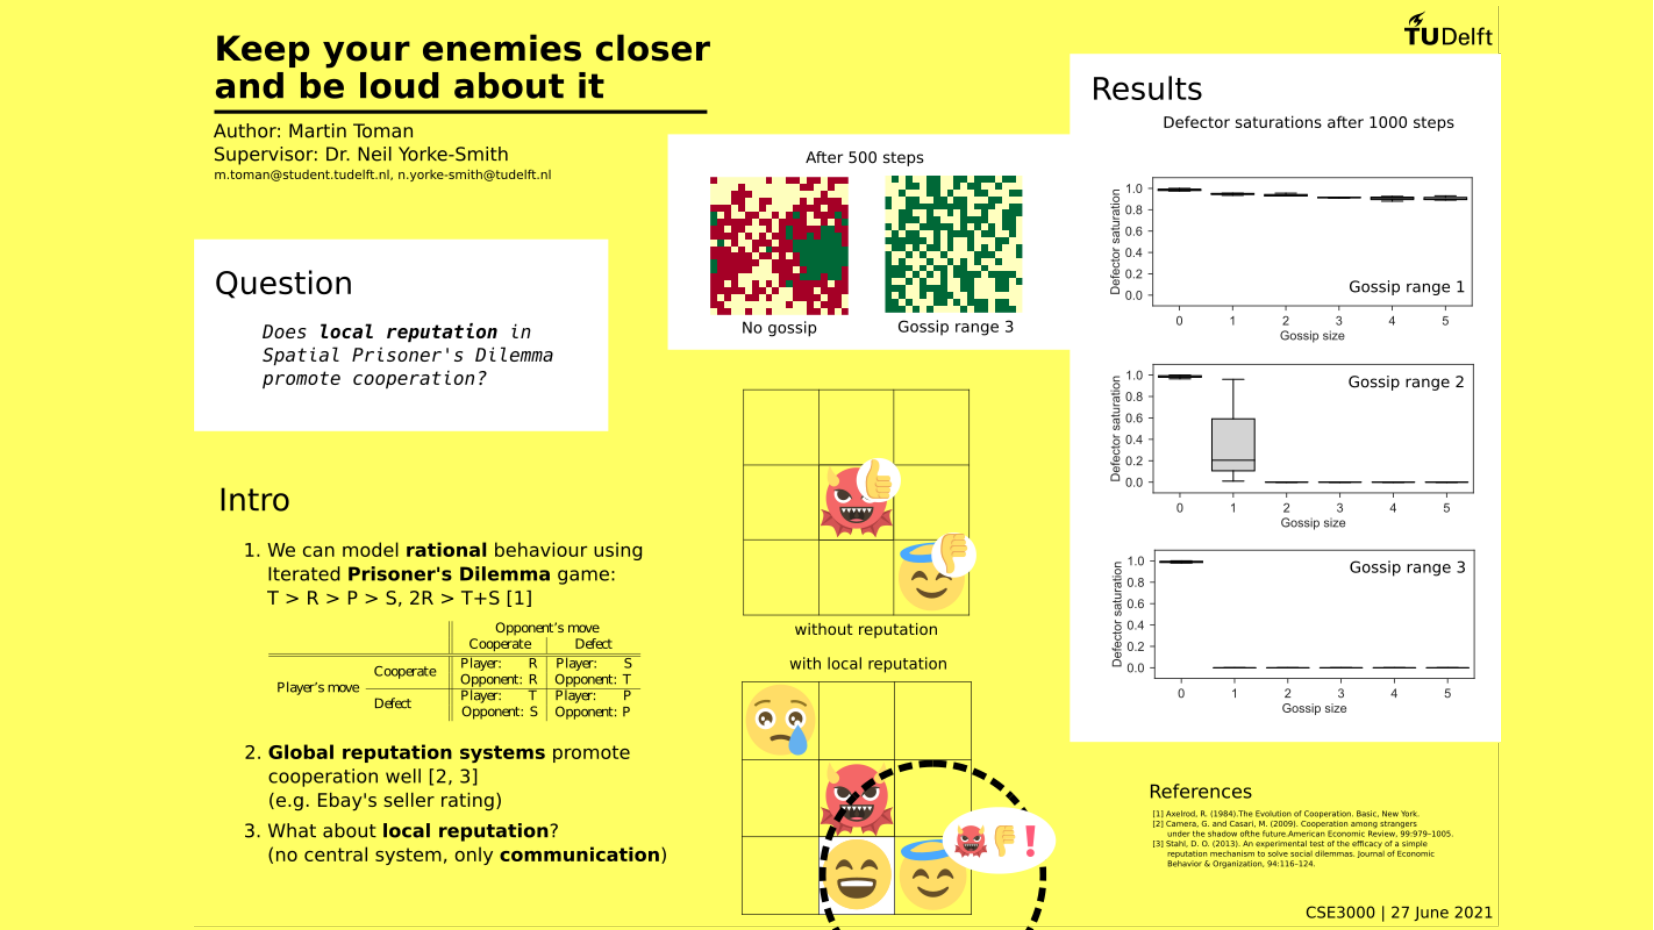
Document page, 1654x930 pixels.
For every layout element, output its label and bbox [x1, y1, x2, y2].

picture [194, 6, 1501, 930]
